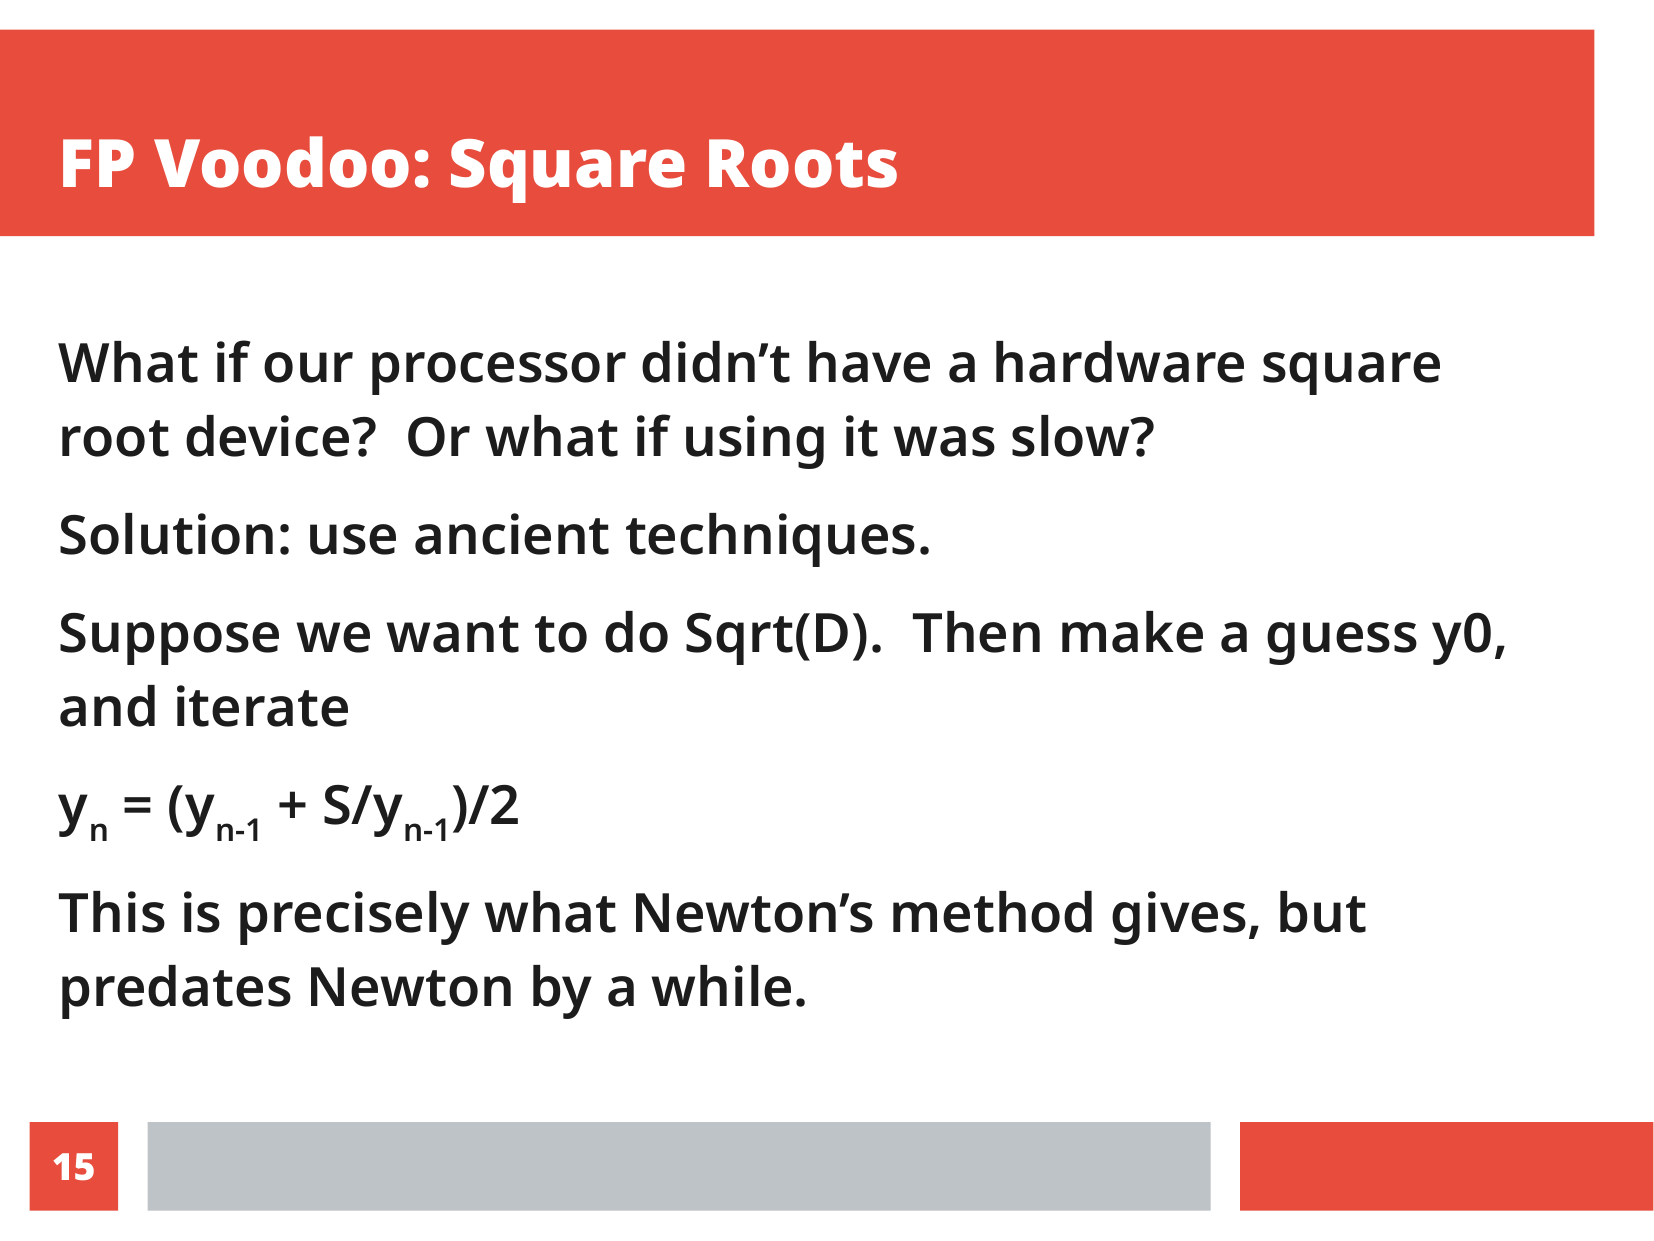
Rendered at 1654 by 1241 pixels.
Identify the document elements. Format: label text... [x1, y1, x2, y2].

title FP Voodoo: Square Roots [59, 59, 1595, 207]
list What if our processor didn’t have a hardware square root device? Or what if using it was slow? Solution: use ancient techniques. Suppose we want to do Sqrt(D). Then make a guess y0, and iterate yn = (yn-1 + S/yn-1)/2 This is precisely what Newton’s method gives, but predates Newton by a while. [59, 324, 1565, 1093]
